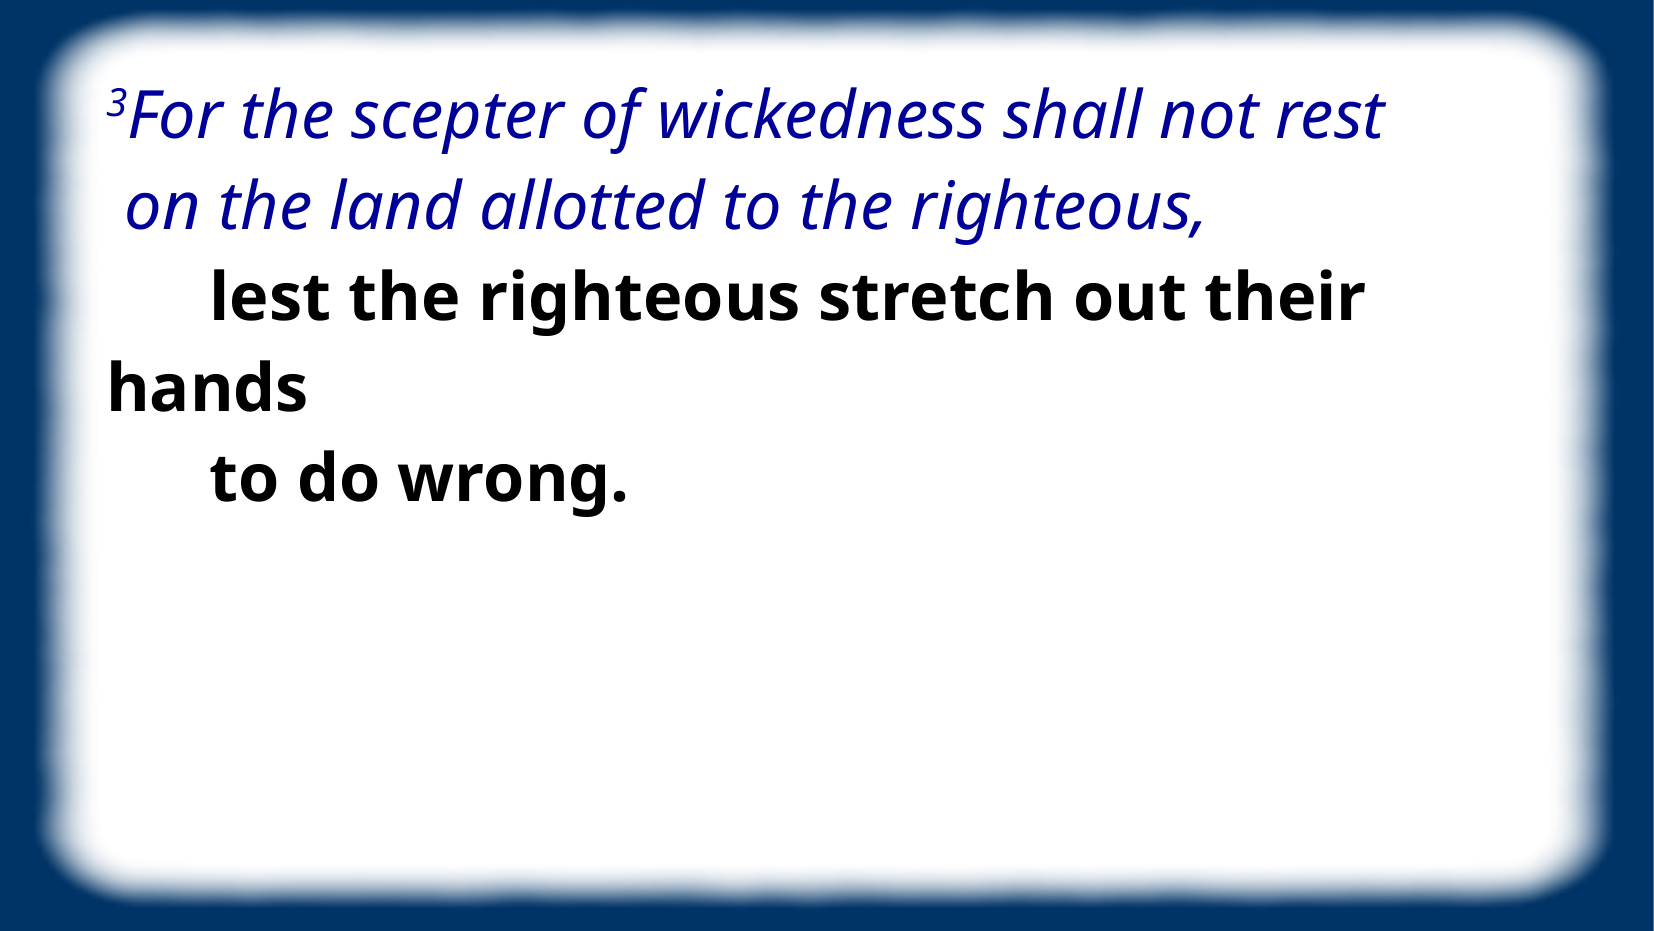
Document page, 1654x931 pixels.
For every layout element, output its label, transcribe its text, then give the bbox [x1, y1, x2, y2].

picture [0, 0, 1654, 931]
text_box 3For the scepter of wickedness shall not rest on the land allotted to the righteous, lest the righteous stretch out their hands to do wrong. [91, 60, 1547, 430]
